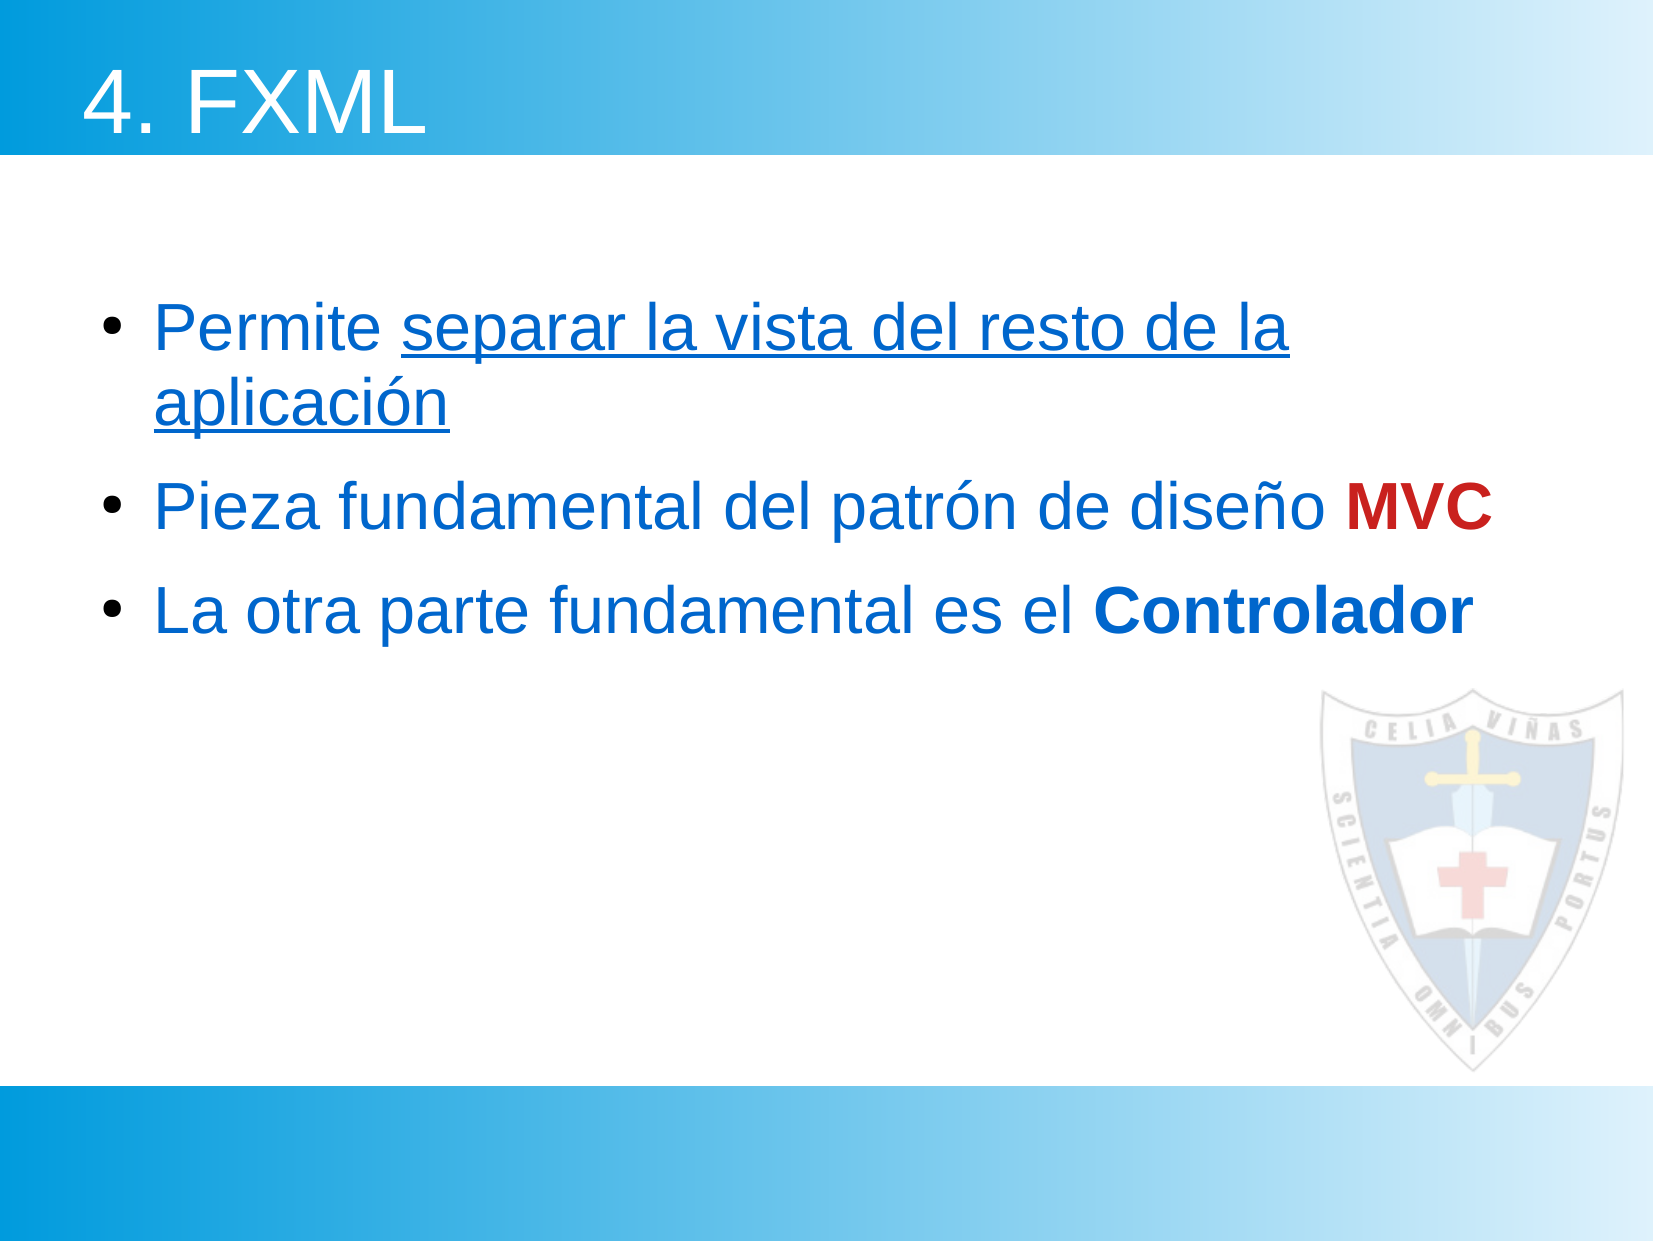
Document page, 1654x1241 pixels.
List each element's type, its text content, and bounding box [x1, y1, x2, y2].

title 4. FXML [82, 49, 1571, 155]
picture [1317, 673, 1630, 1086]
list Permite separar la vista del resto de la aplicación Pieza fundamental del patrón de diseño MVC La otra parte fundamental es el Controlador [82, 290, 1571, 1010]
